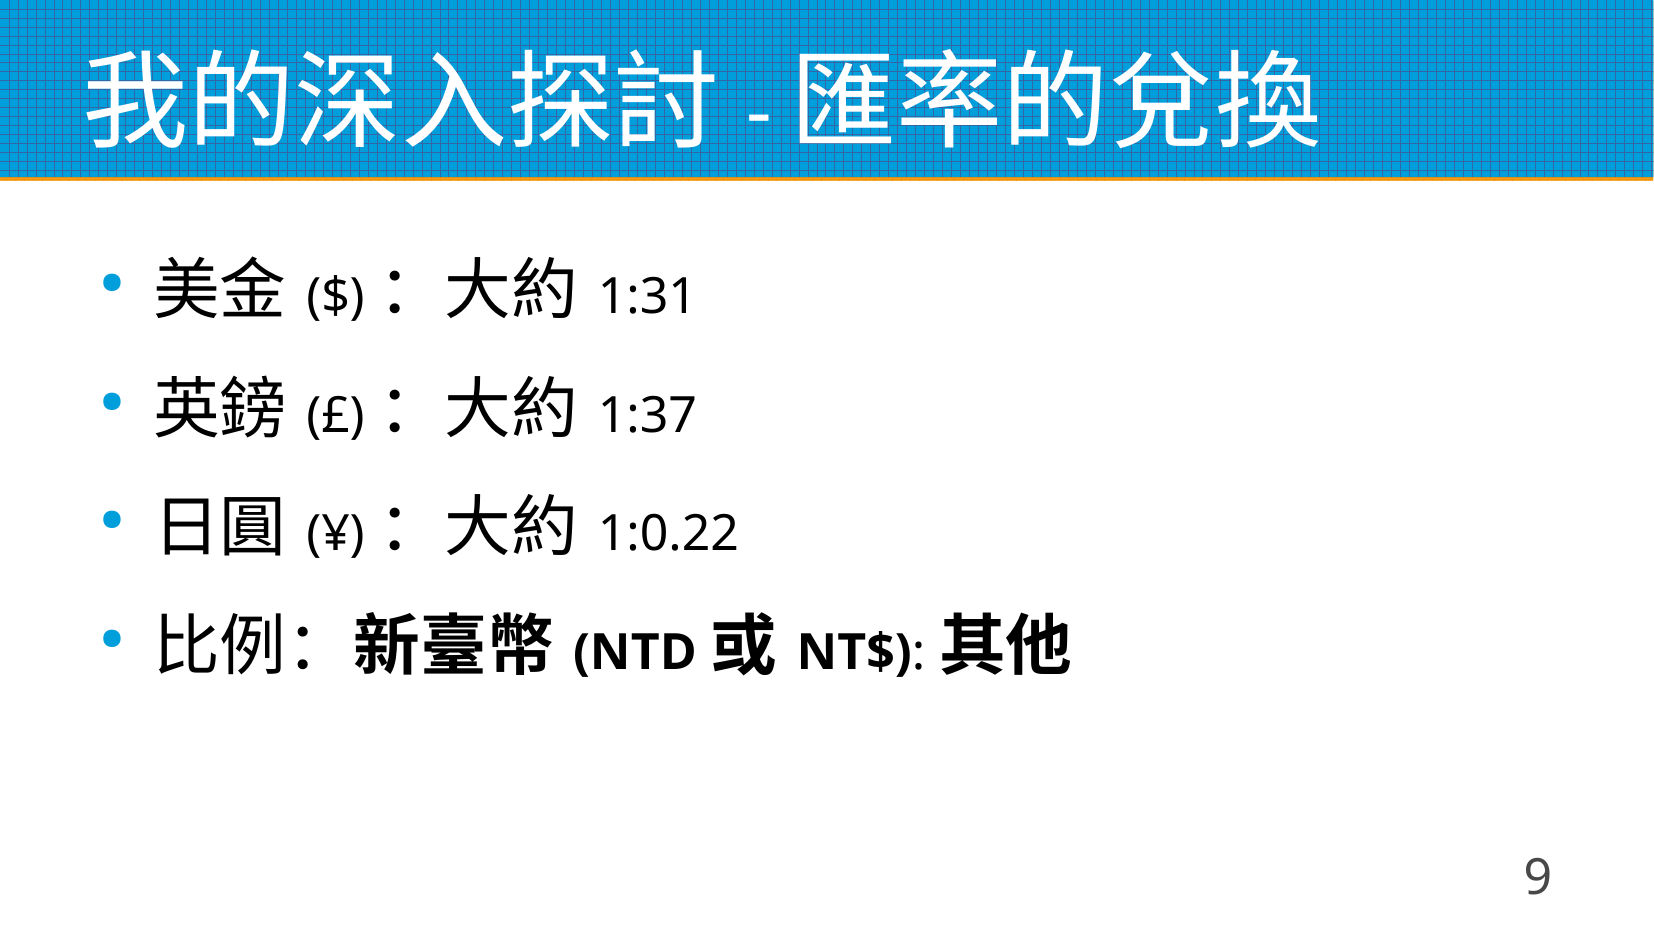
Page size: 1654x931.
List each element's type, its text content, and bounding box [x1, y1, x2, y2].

title 我的深入探討-匯率的兌換 [82, 14, 1571, 171]
list 美金($)：大約1:31 英鎊(£)：大約1:37 日圓(¥)：大約1:0.22 比例：新臺幣(NTD或NT$):其他 [82, 236, 1563, 811]
